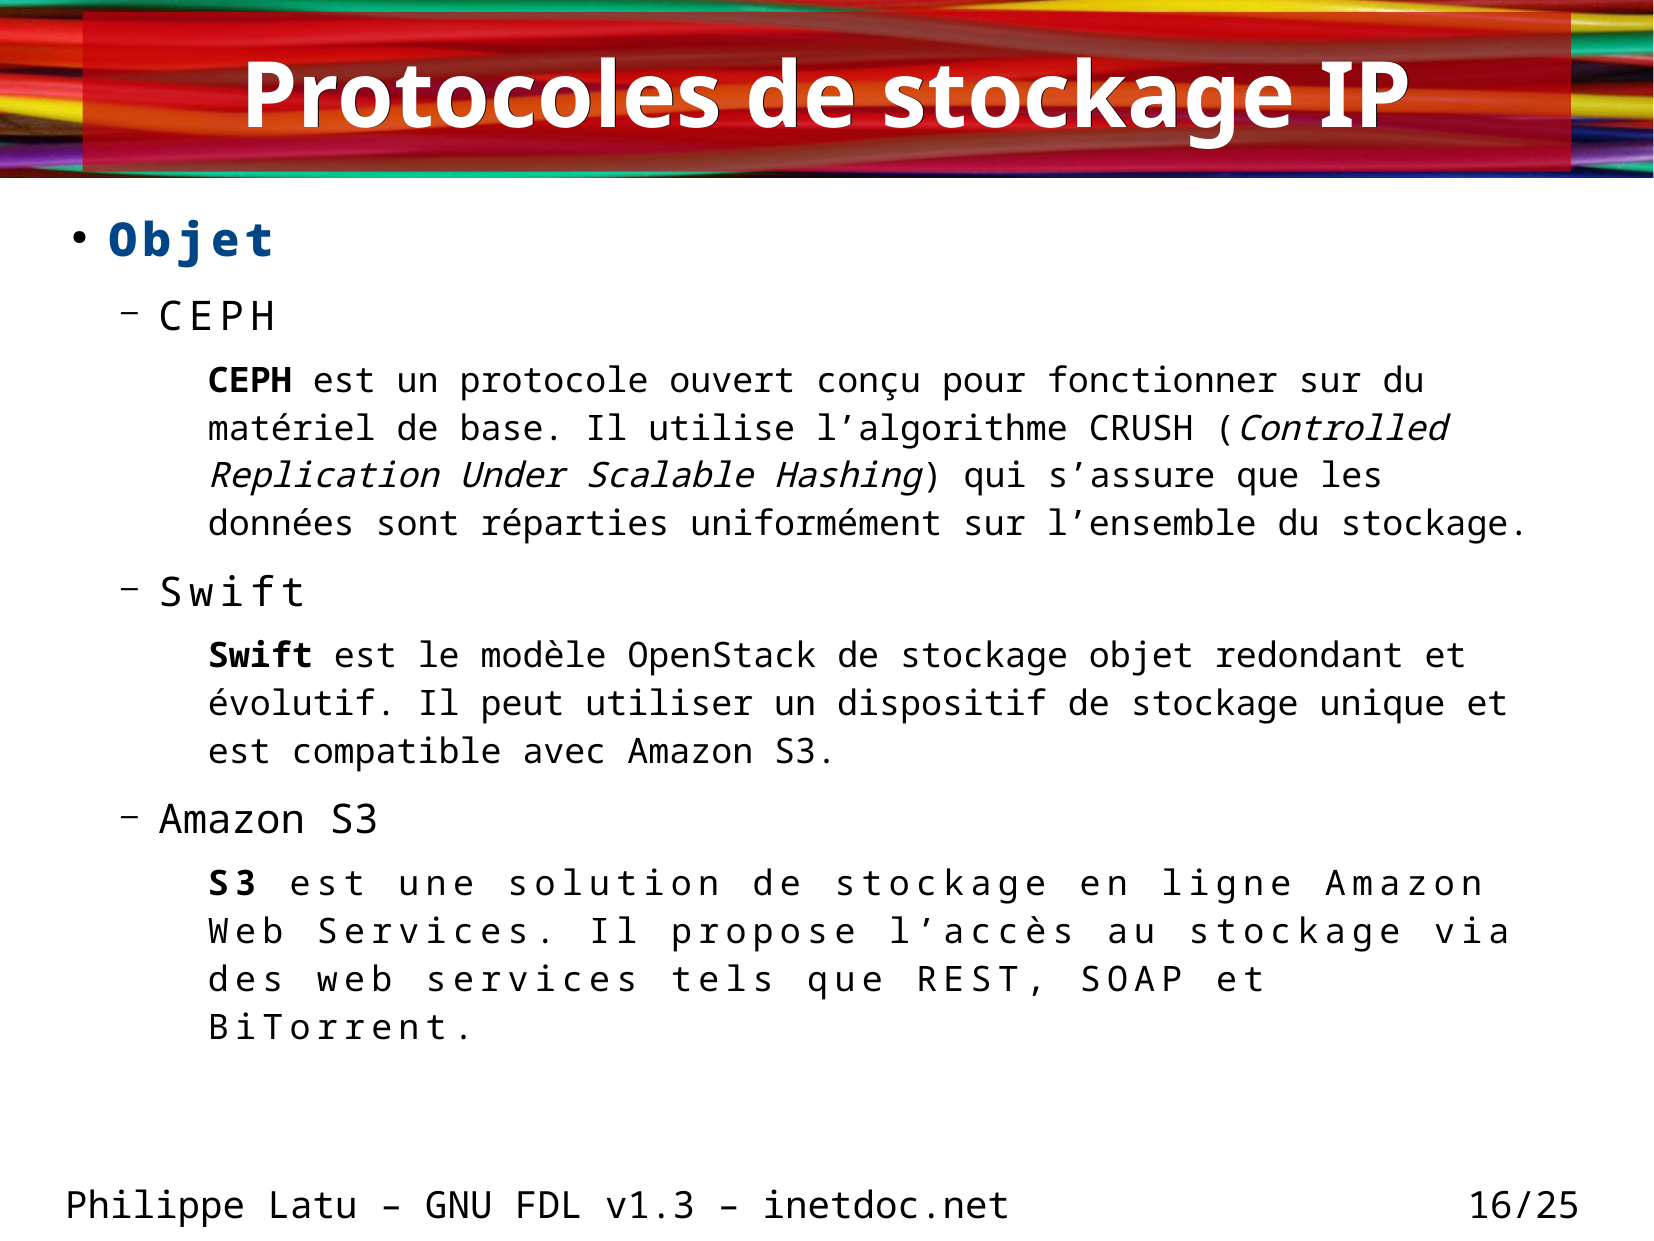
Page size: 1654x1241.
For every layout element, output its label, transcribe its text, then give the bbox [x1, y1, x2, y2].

list Objet CEPH CEPH est un protocole ouvert conçu pour fonctionner sur du matériel de base. Il utilise l’algorithme CRUSH (Controlled Replication Under Scalable Hashing) qui s’assure que les données sont réparties uniformément sur l’ensemble du stockage. Swift Swift est le modèle OpenStack de stockage objet redondant et évolutif. Il peut utiliser un dispositif de stockage unique et est compatible avec Amazon S3. Amazon S3 S3 est une solution de stockage en ligne Amazon Web Services. Il propose l’accès au stockage via des web services tels que REST, SOAP et BiTorrent. [59, 206, 1548, 1099]
text_box Philippe Latu – GNU FDL v1.3 – inetdoc.net <numéro>/25 [59, 1133, 1595, 1237]
picture [0, 0, 1654, 178]
title Protocoles de stockage IP [82, 11, 1571, 172]
